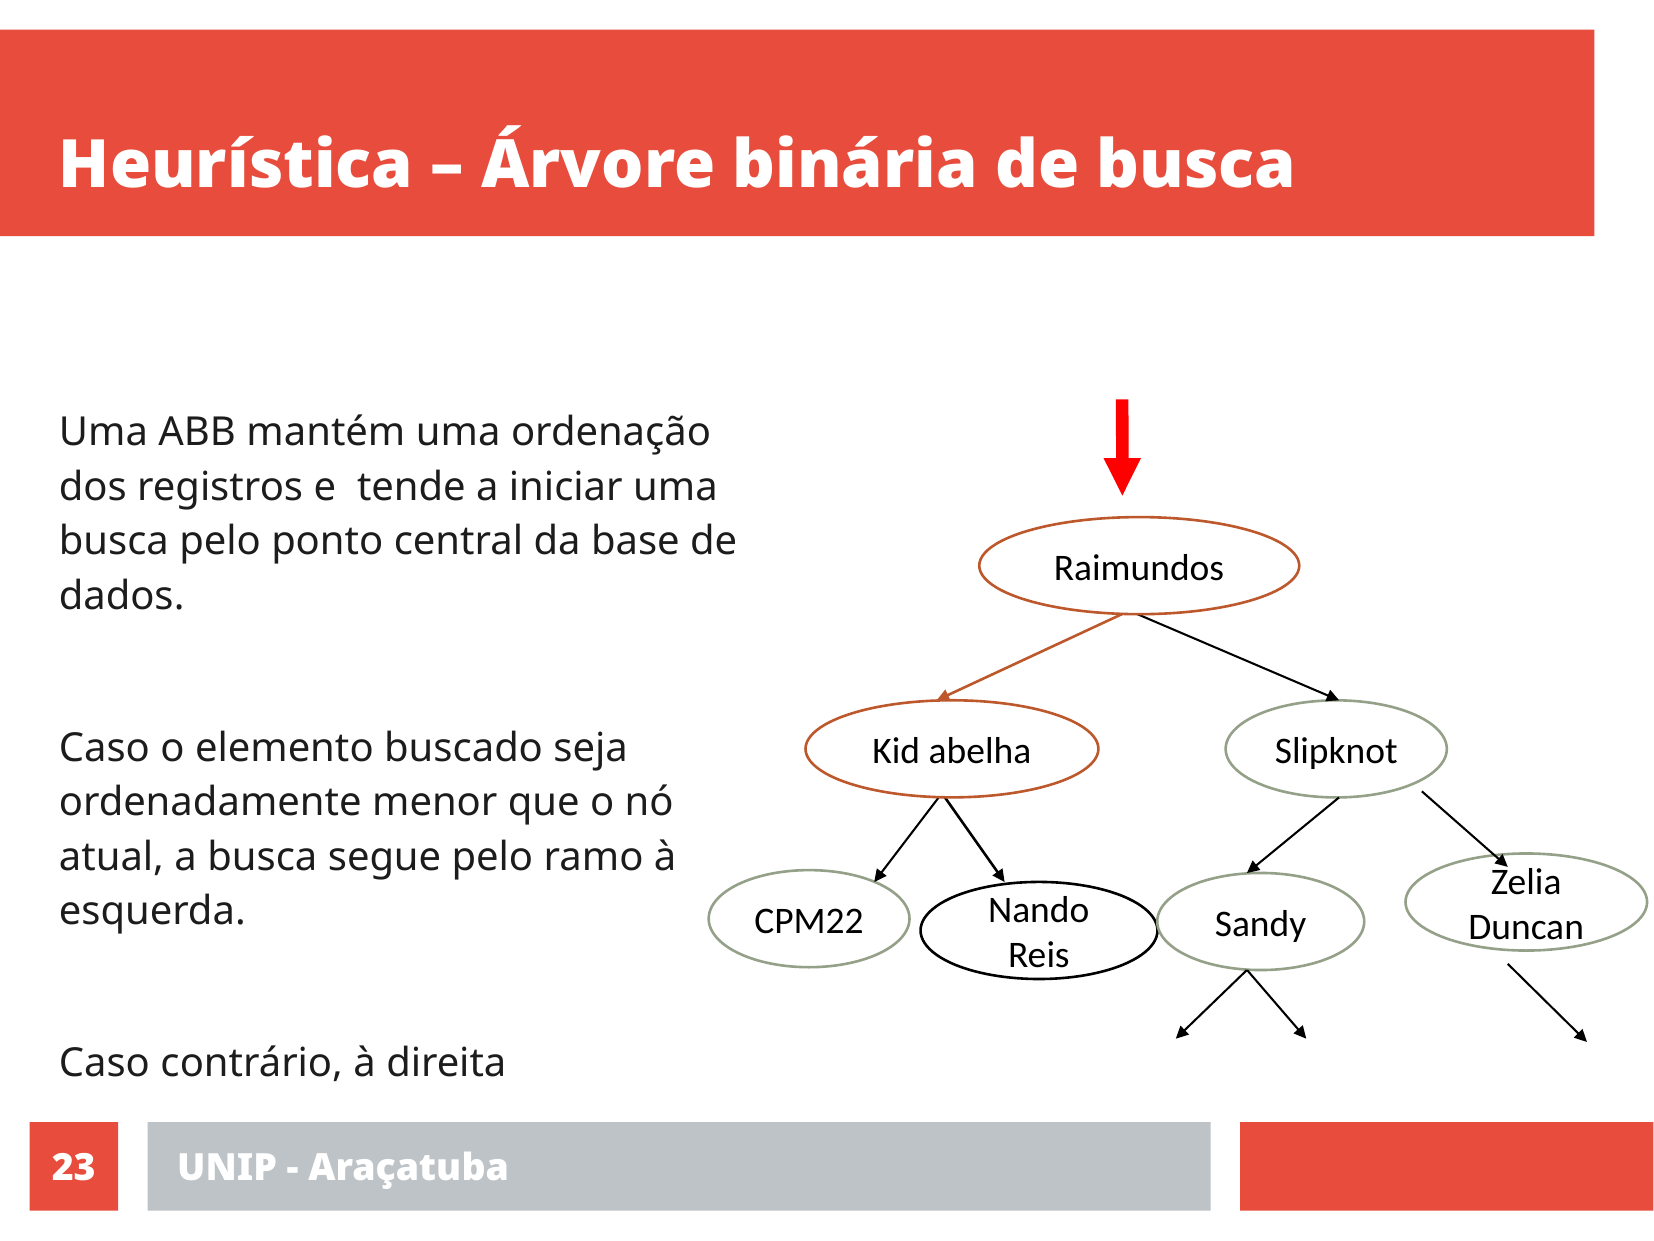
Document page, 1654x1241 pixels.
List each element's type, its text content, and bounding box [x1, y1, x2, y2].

text_box Zelia Duncan [1405, 853, 1648, 951]
text_box Raimundos [979, 517, 1300, 615]
text_box Sandy [1157, 872, 1365, 971]
text_box Kid abelha [805, 700, 1099, 798]
text_box [945, 798, 1005, 882]
text_box CPM22 [708, 870, 910, 968]
text_box Nando Reis [920, 881, 1158, 980]
text_box Slipknot [1225, 700, 1447, 798]
text_box [936, 613, 1123, 701]
list Uma ABB mantém uma ordenação dos registros e tende a iniciar uma busca pelo ponto central da base de dados. Caso o elemento buscado seja ordenadamente menor que o nó atual, a busca segue pelo ramo à esquerda. Caso contrário, à direita [59, 324, 744, 1093]
title Heurística – Árvore binária de busca [59, 59, 1595, 207]
